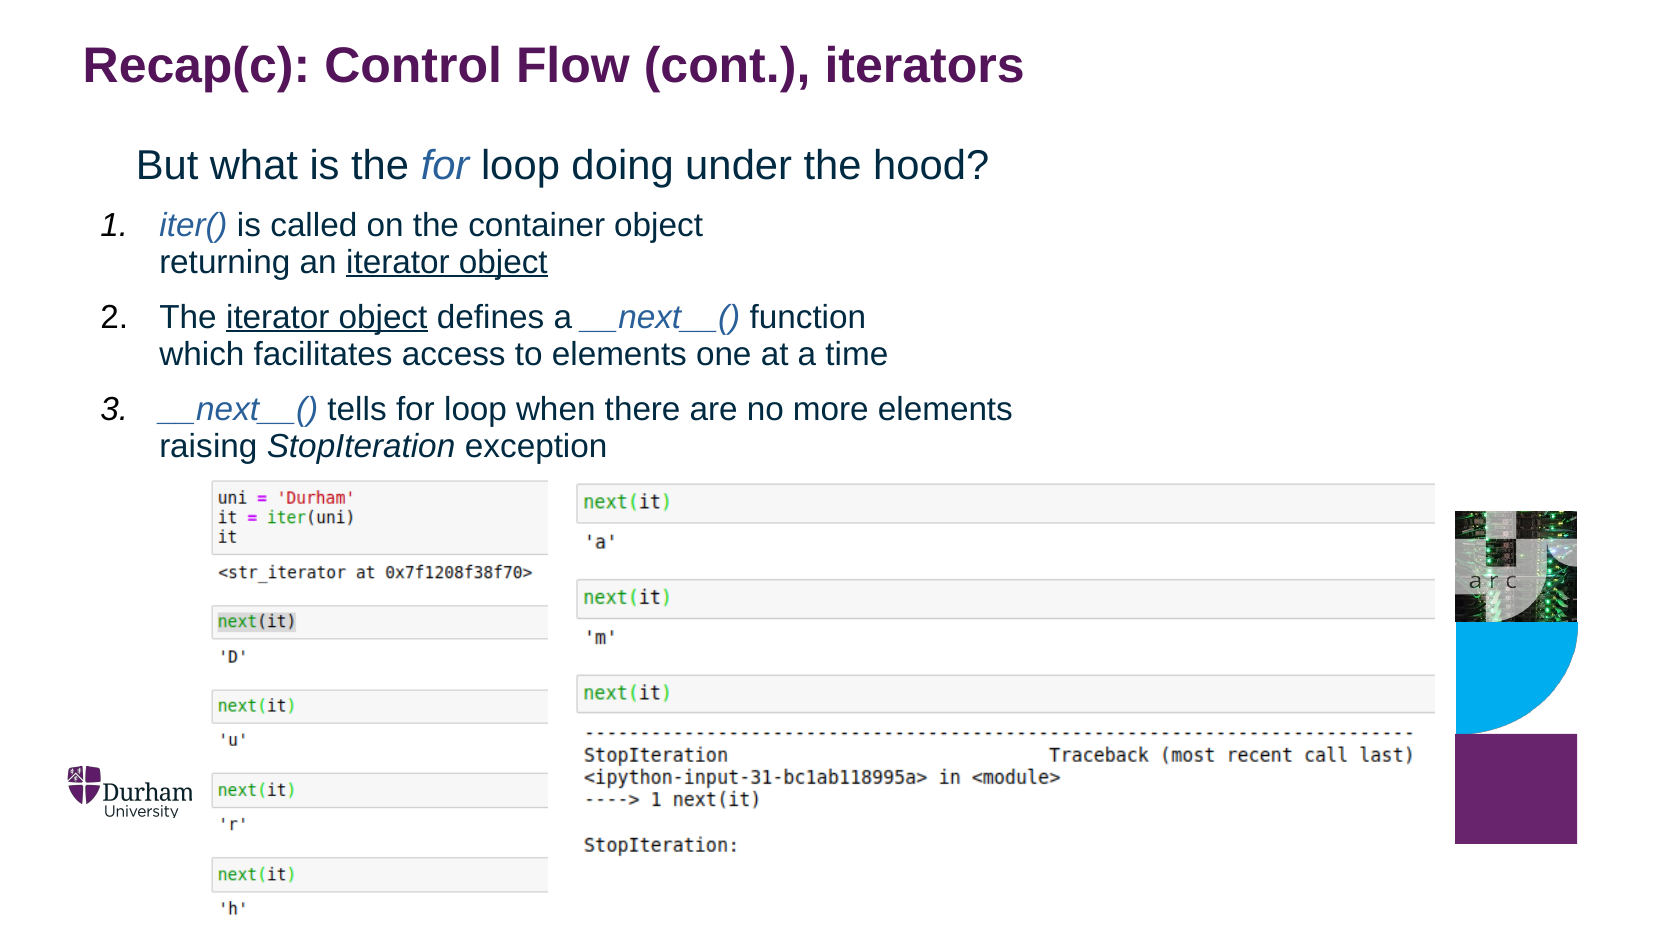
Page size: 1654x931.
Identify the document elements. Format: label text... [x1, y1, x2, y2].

title Recap(c): Control Flow (cont.), iterators [82, 37, 1571, 93]
picture [1571, 637, 1578, 733]
picture [571, 474, 1435, 863]
picture [1571, 511, 1577, 621]
picture [67, 766, 192, 818]
list But what is the for loop doing under the hood? iter() is called on the container object returning an iterator object The iterator object defines a __next__() function which facilitates access to elements one at a time __next__() tells for loop when there are no more elements raising StopIteration exception [82, 141, 1571, 745]
picture [208, 472, 548, 922]
